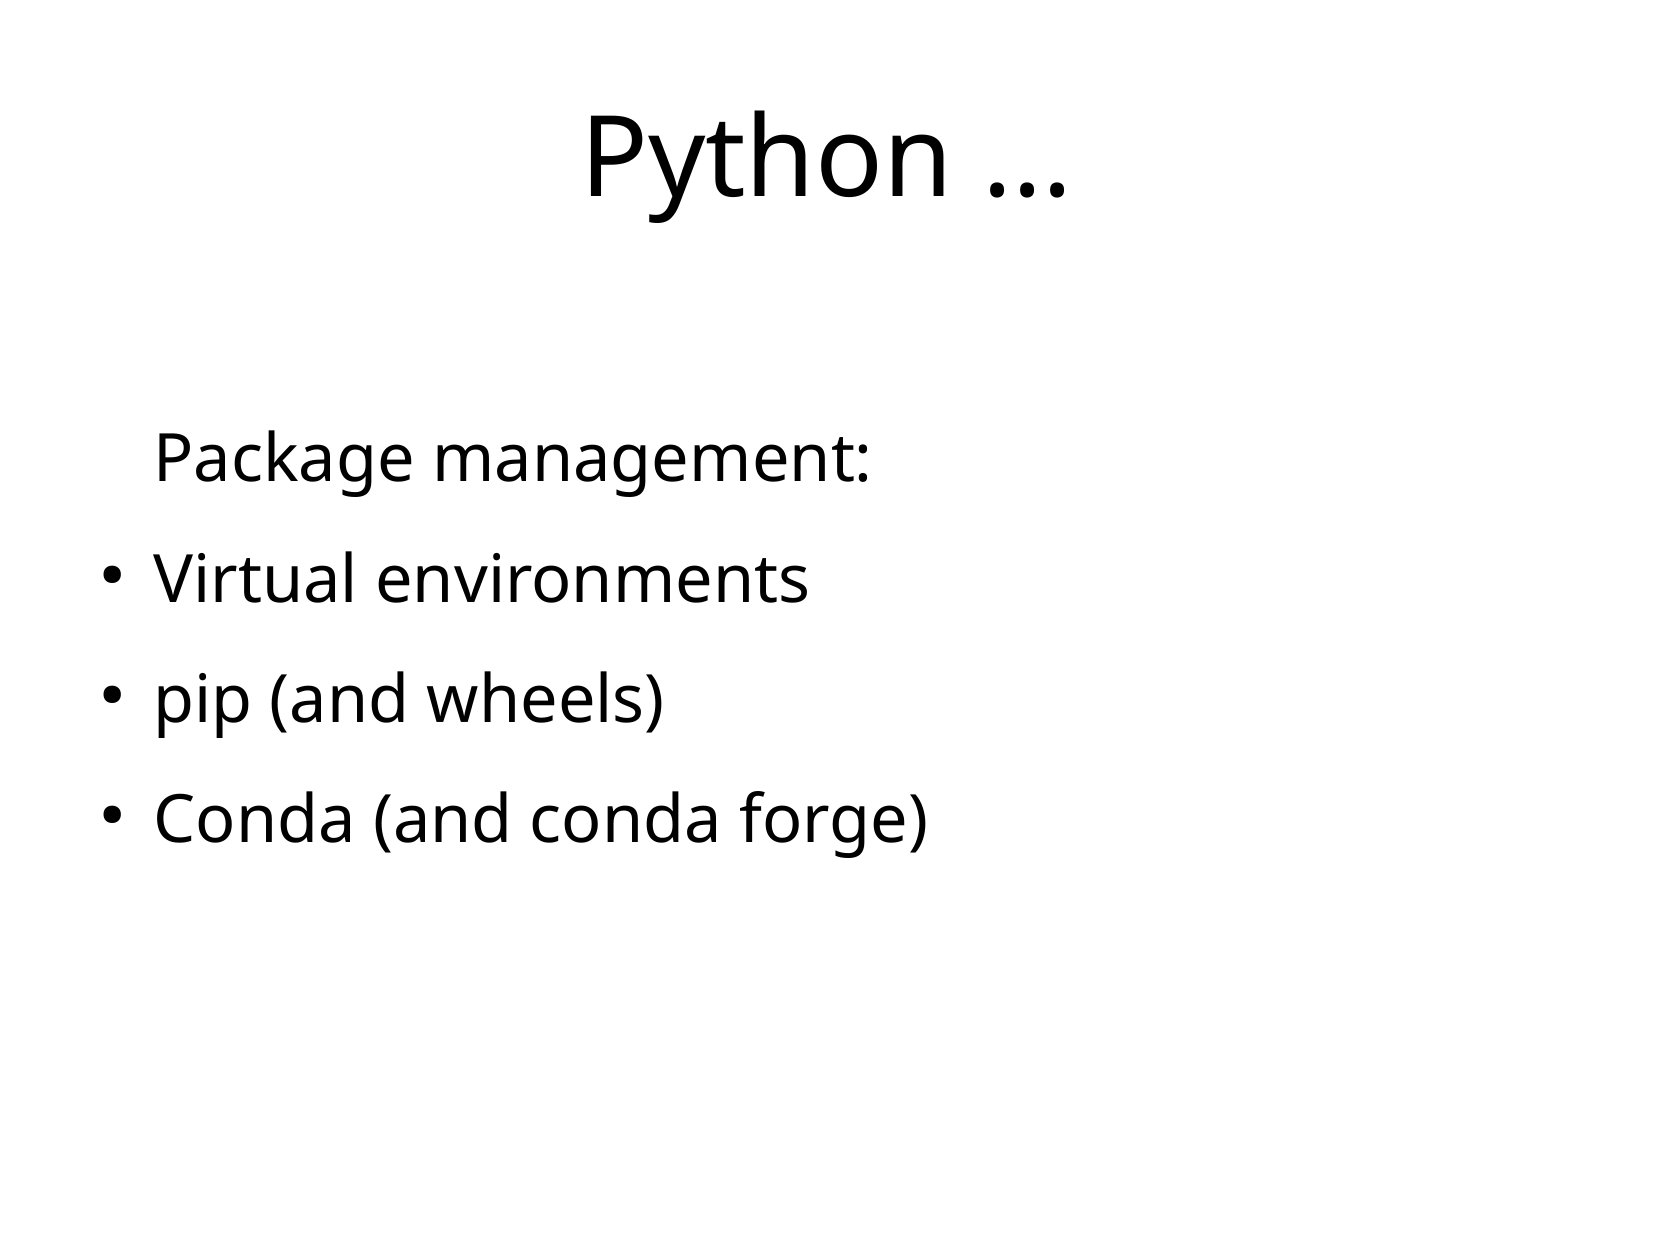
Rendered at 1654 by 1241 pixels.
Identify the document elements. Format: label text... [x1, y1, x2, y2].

title Python ... [82, 49, 1571, 257]
list Package management: Virtual environments pip (and wheels) Conda (and conda forge) [82, 290, 1571, 1010]
